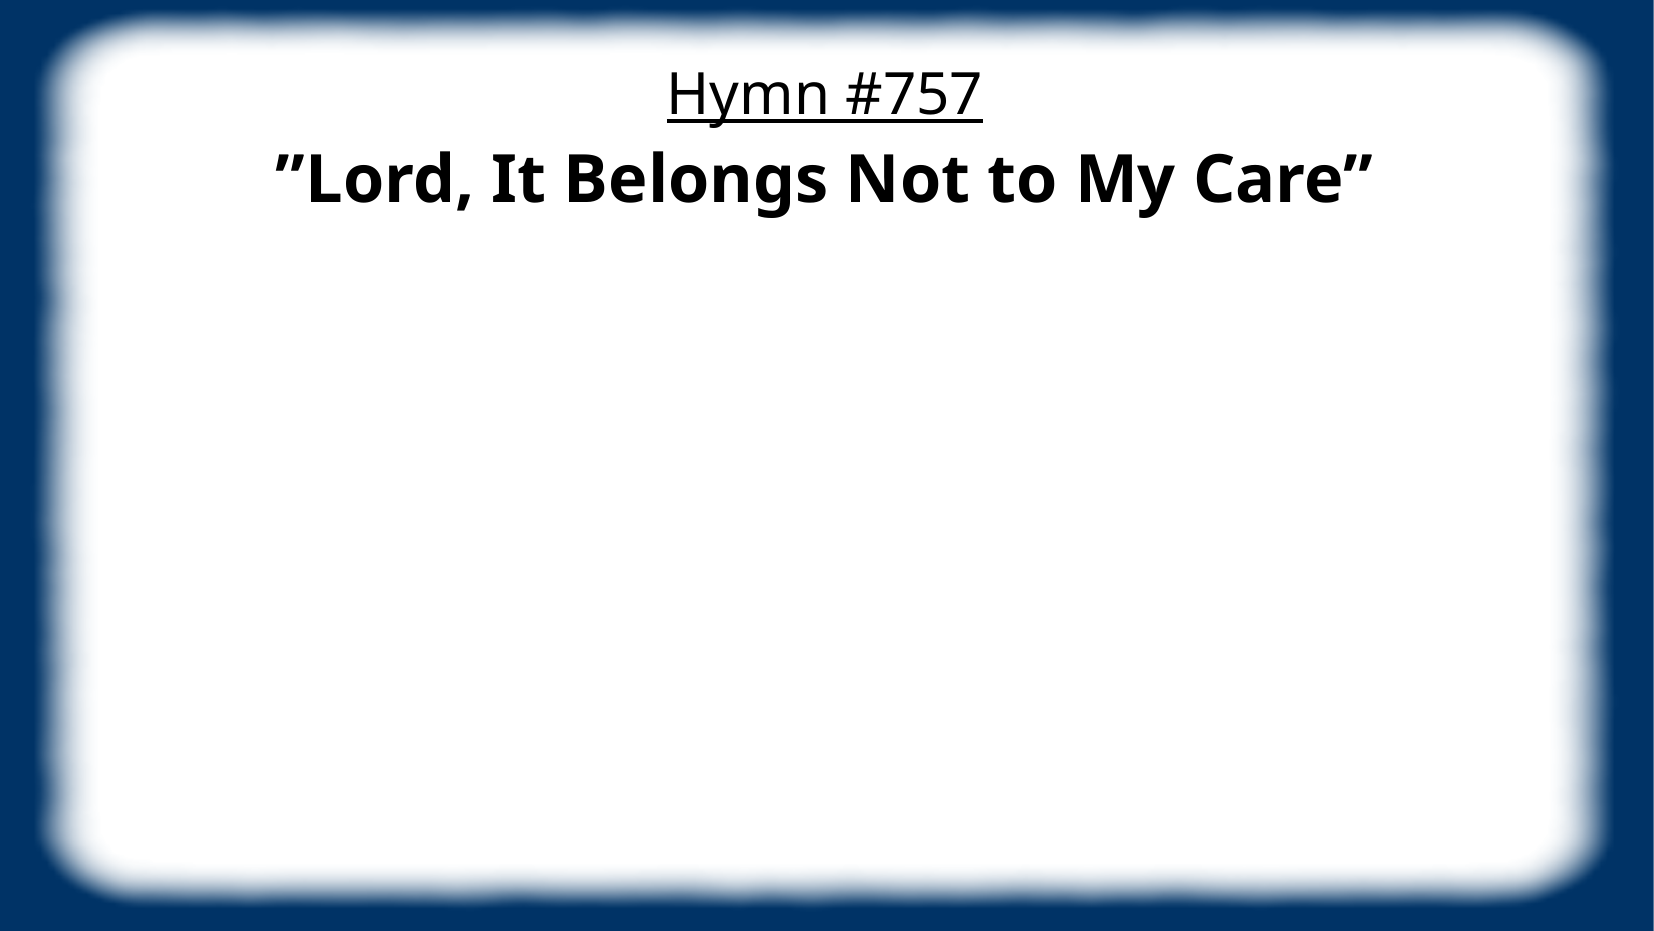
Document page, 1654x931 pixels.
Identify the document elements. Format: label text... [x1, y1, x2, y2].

picture [0, 0, 1654, 931]
text_box Hymn #757 ”Lord, It Belongs Not to My Care” [105, 45, 1546, 226]
